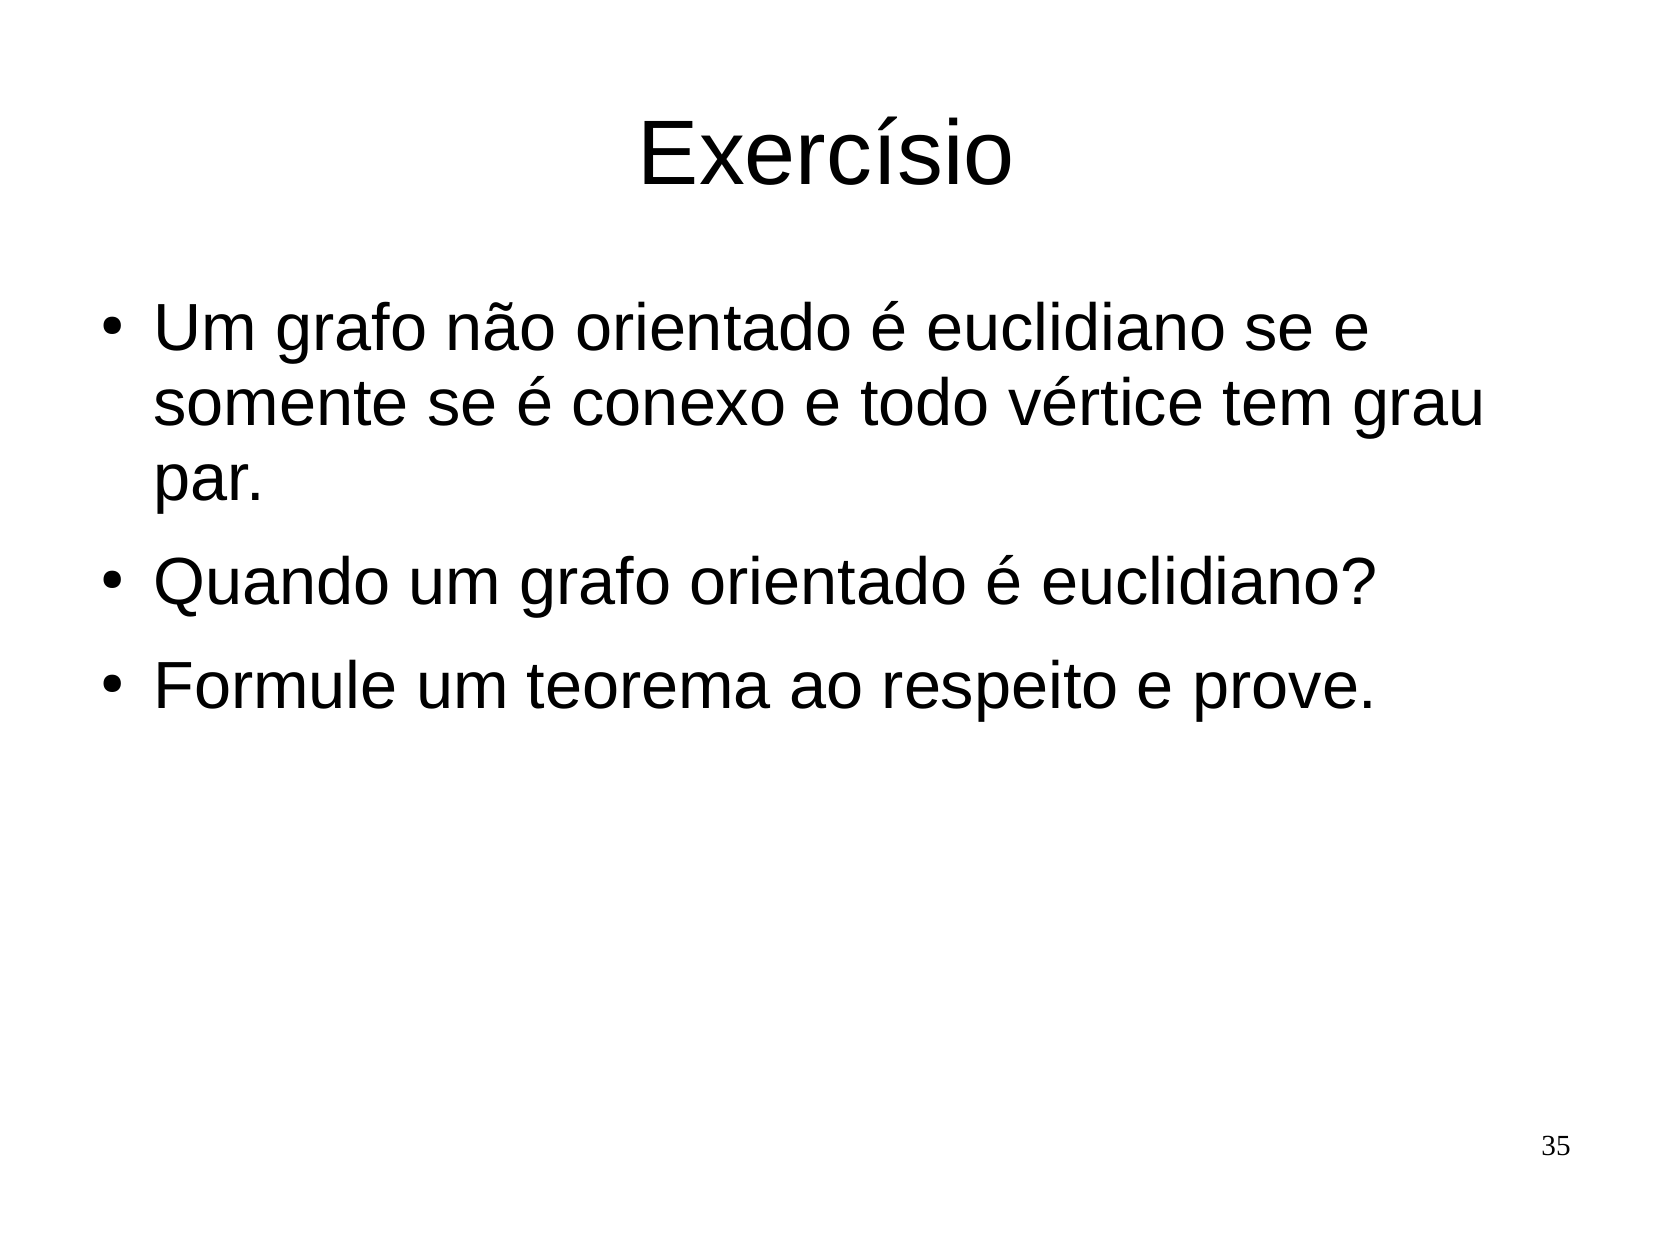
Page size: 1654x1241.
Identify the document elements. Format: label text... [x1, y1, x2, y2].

title Exercísio [82, 49, 1571, 257]
list Um grafo não orientado é euclidiano se e somente se é conexo e todo vértice tem grau par. Quando um grafo orientado é euclidiano? Formule um teorema ao respeito e prove. [82, 290, 1571, 1010]
